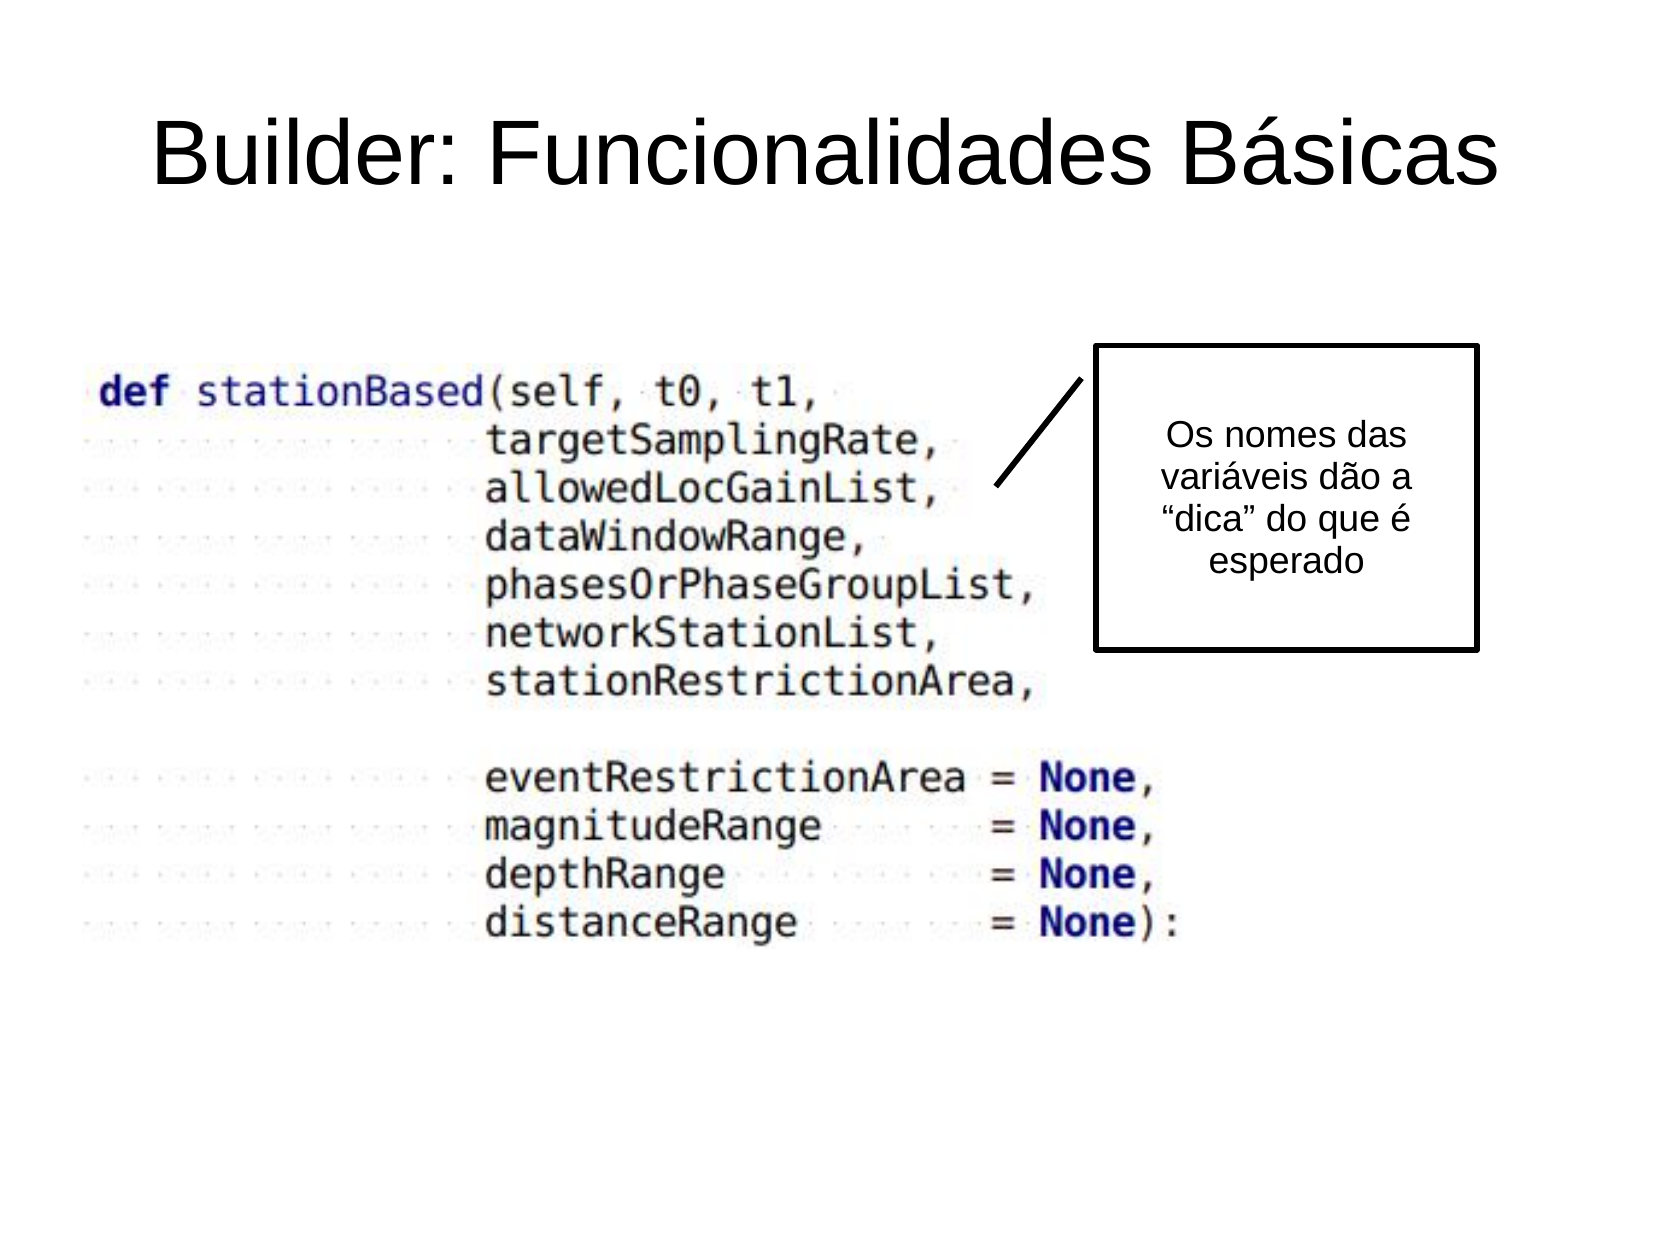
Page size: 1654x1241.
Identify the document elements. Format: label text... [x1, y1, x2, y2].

title Builder: Funcionalidades Básicas [82, 49, 1571, 257]
picture [82, 363, 1184, 949]
text_box Os nomes das variáveis dão a “dica” do que é esperado [1096, 346, 1477, 650]
